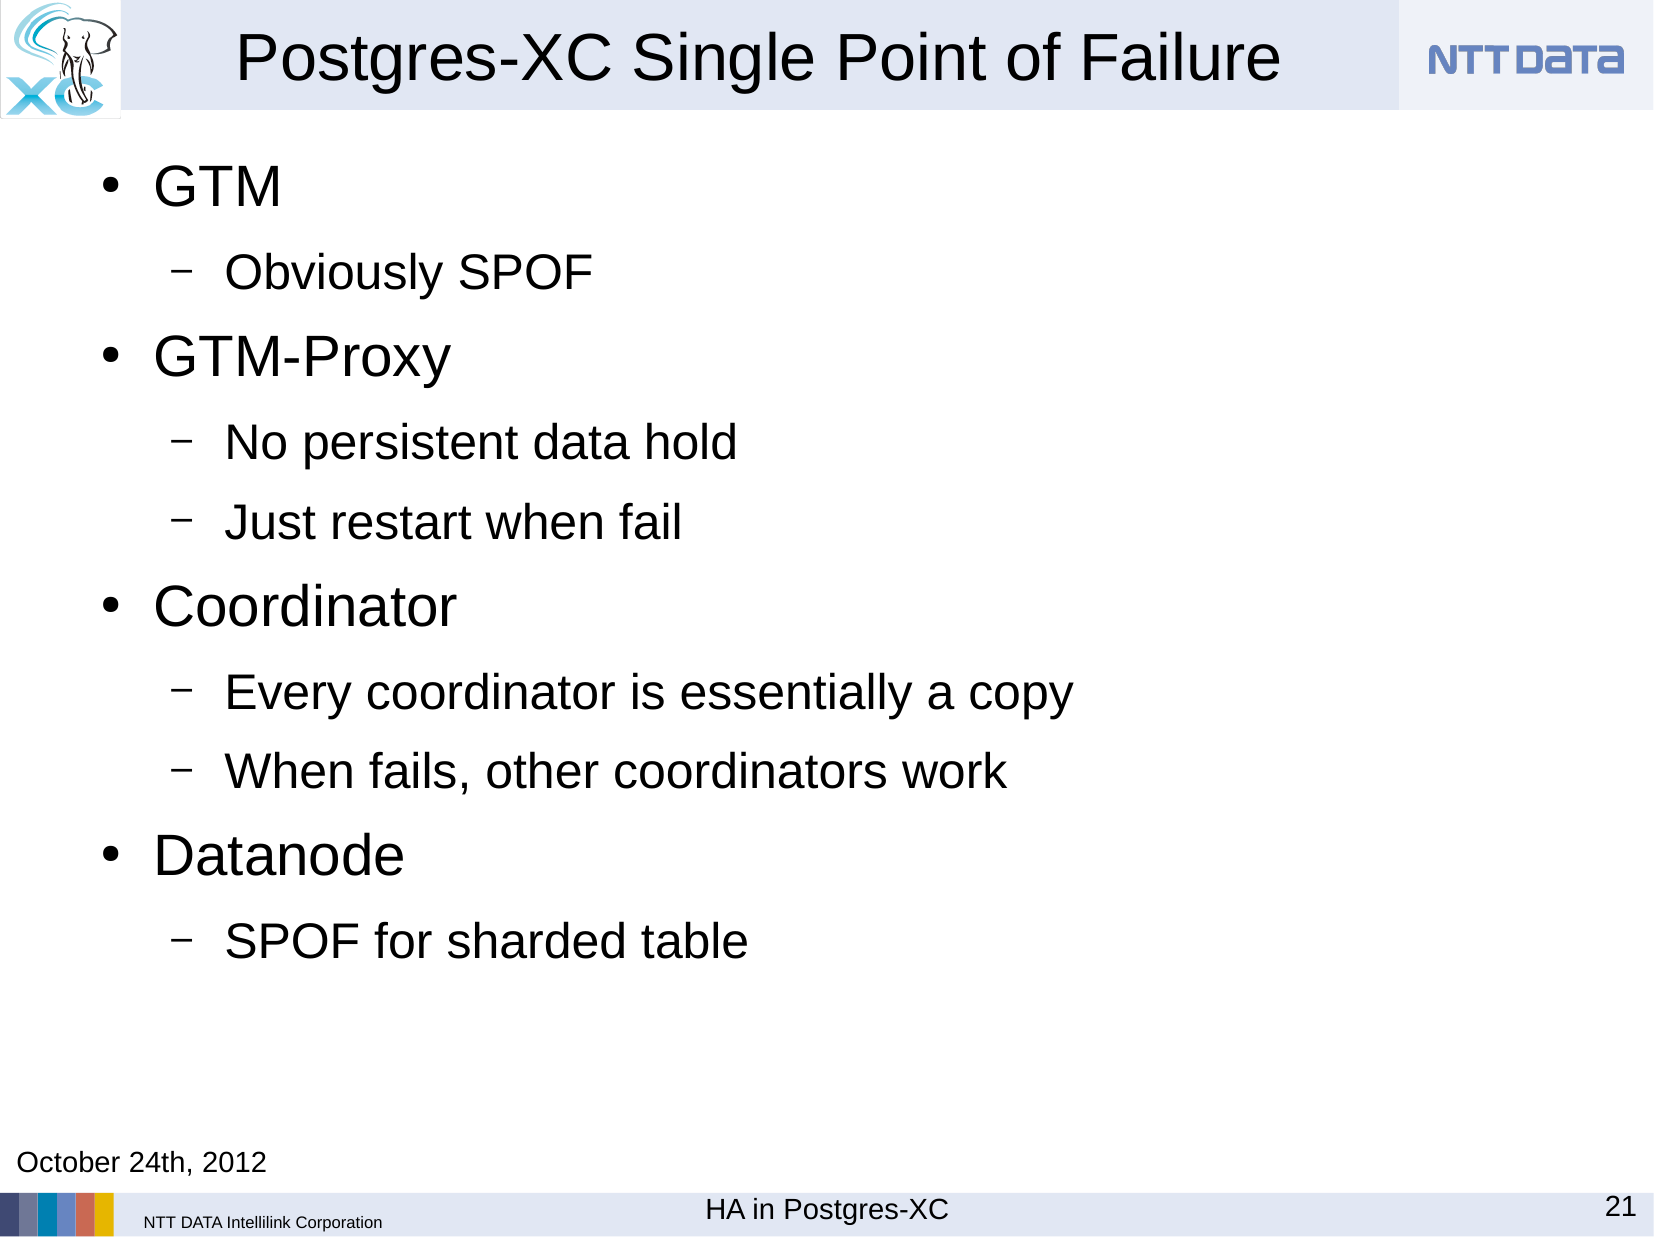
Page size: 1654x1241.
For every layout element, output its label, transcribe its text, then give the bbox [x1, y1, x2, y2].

title Postgres-XC Single Point of Failure [120, 3, 1399, 110]
list GTM Obviously SPOF GTM-Proxy No persistent data hold Just restart when fail Coordinator Every coordinator is essentially a copy When fails, other coordinators work Datanode SPOF for sharded table [82, 153, 1571, 1099]
picture [1429, 45, 1624, 74]
picture [0, 0, 121, 119]
